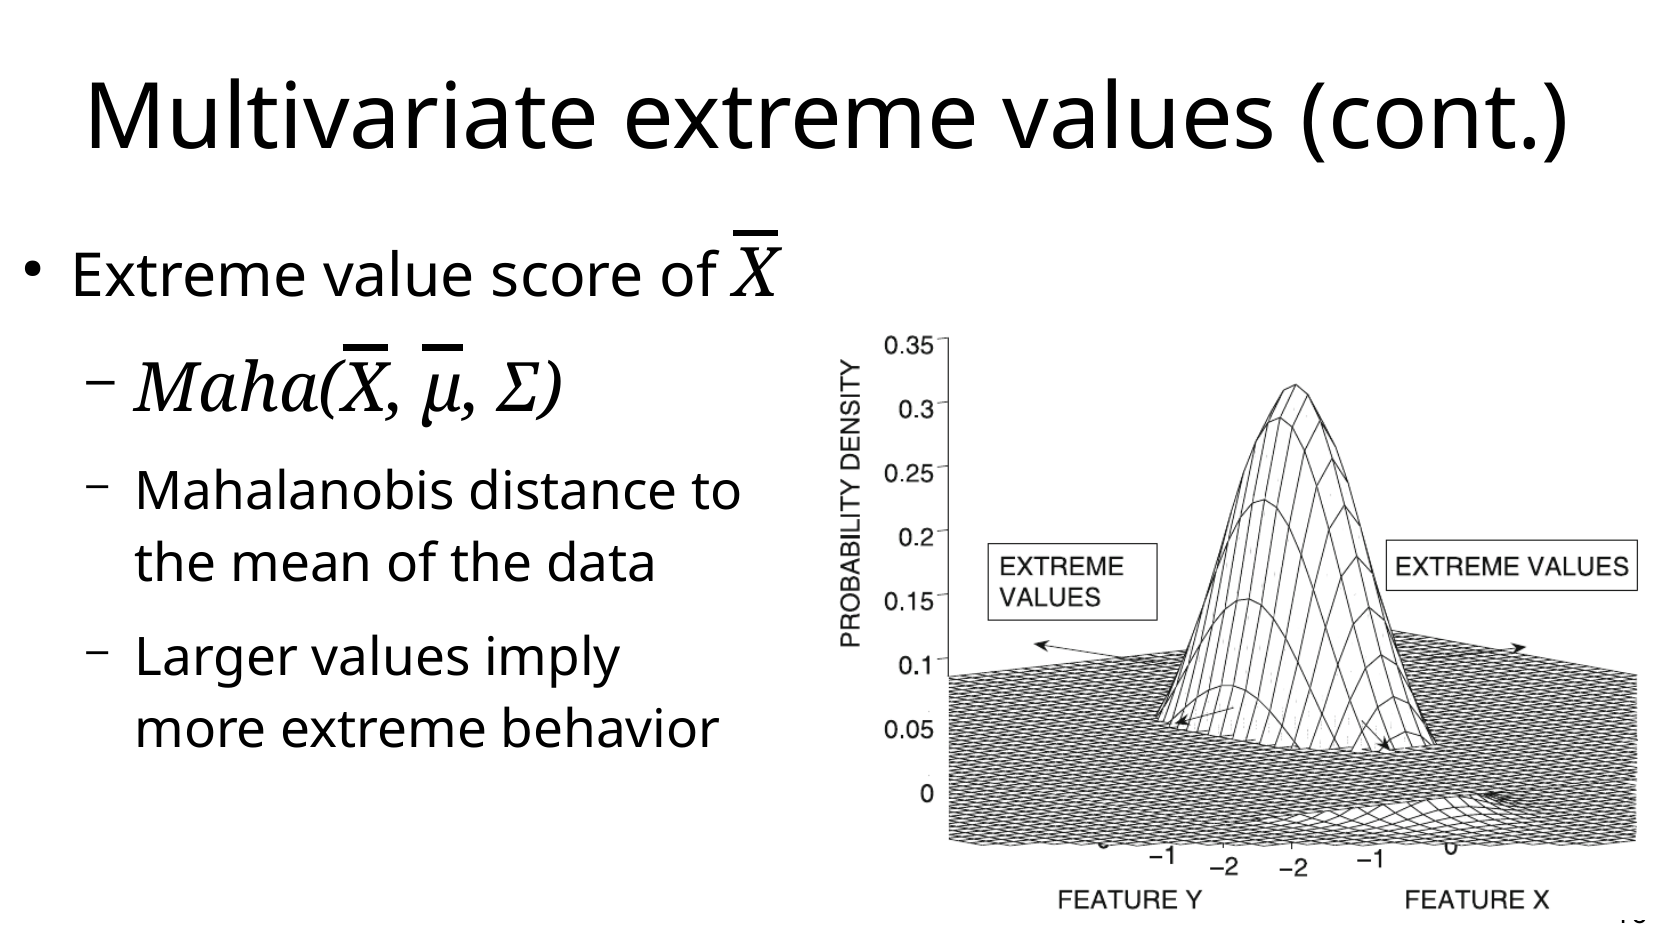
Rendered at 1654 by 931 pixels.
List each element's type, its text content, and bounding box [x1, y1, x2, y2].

picture [820, 301, 1654, 920]
title Multivariate extreme values (cont.) [82, 1, 1571, 226]
list Extreme value score of X Maha(X, μ, Σ) Mahalanobis distance to the mean of the data Larger values imply more extreme behavior [5, 223, 1495, 763]
